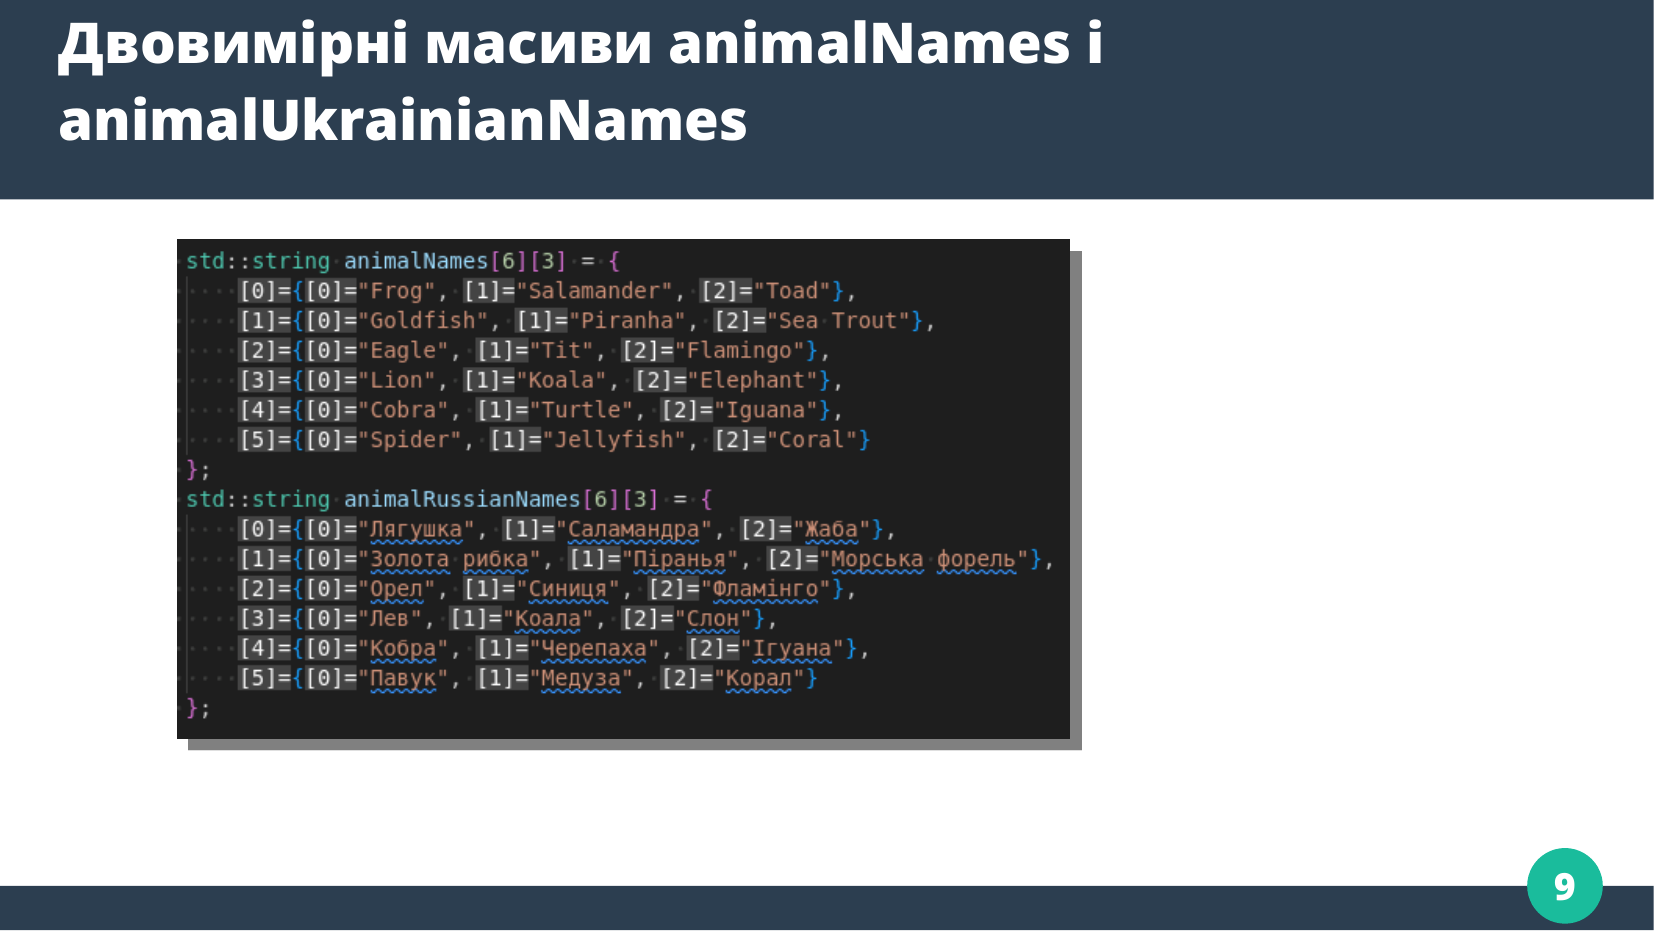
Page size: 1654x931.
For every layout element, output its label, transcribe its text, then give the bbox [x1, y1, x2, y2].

picture [177, 239, 1070, 739]
title Двовимірні масиви animalNames і animalUkrainianNames [59, 59, 1595, 178]
